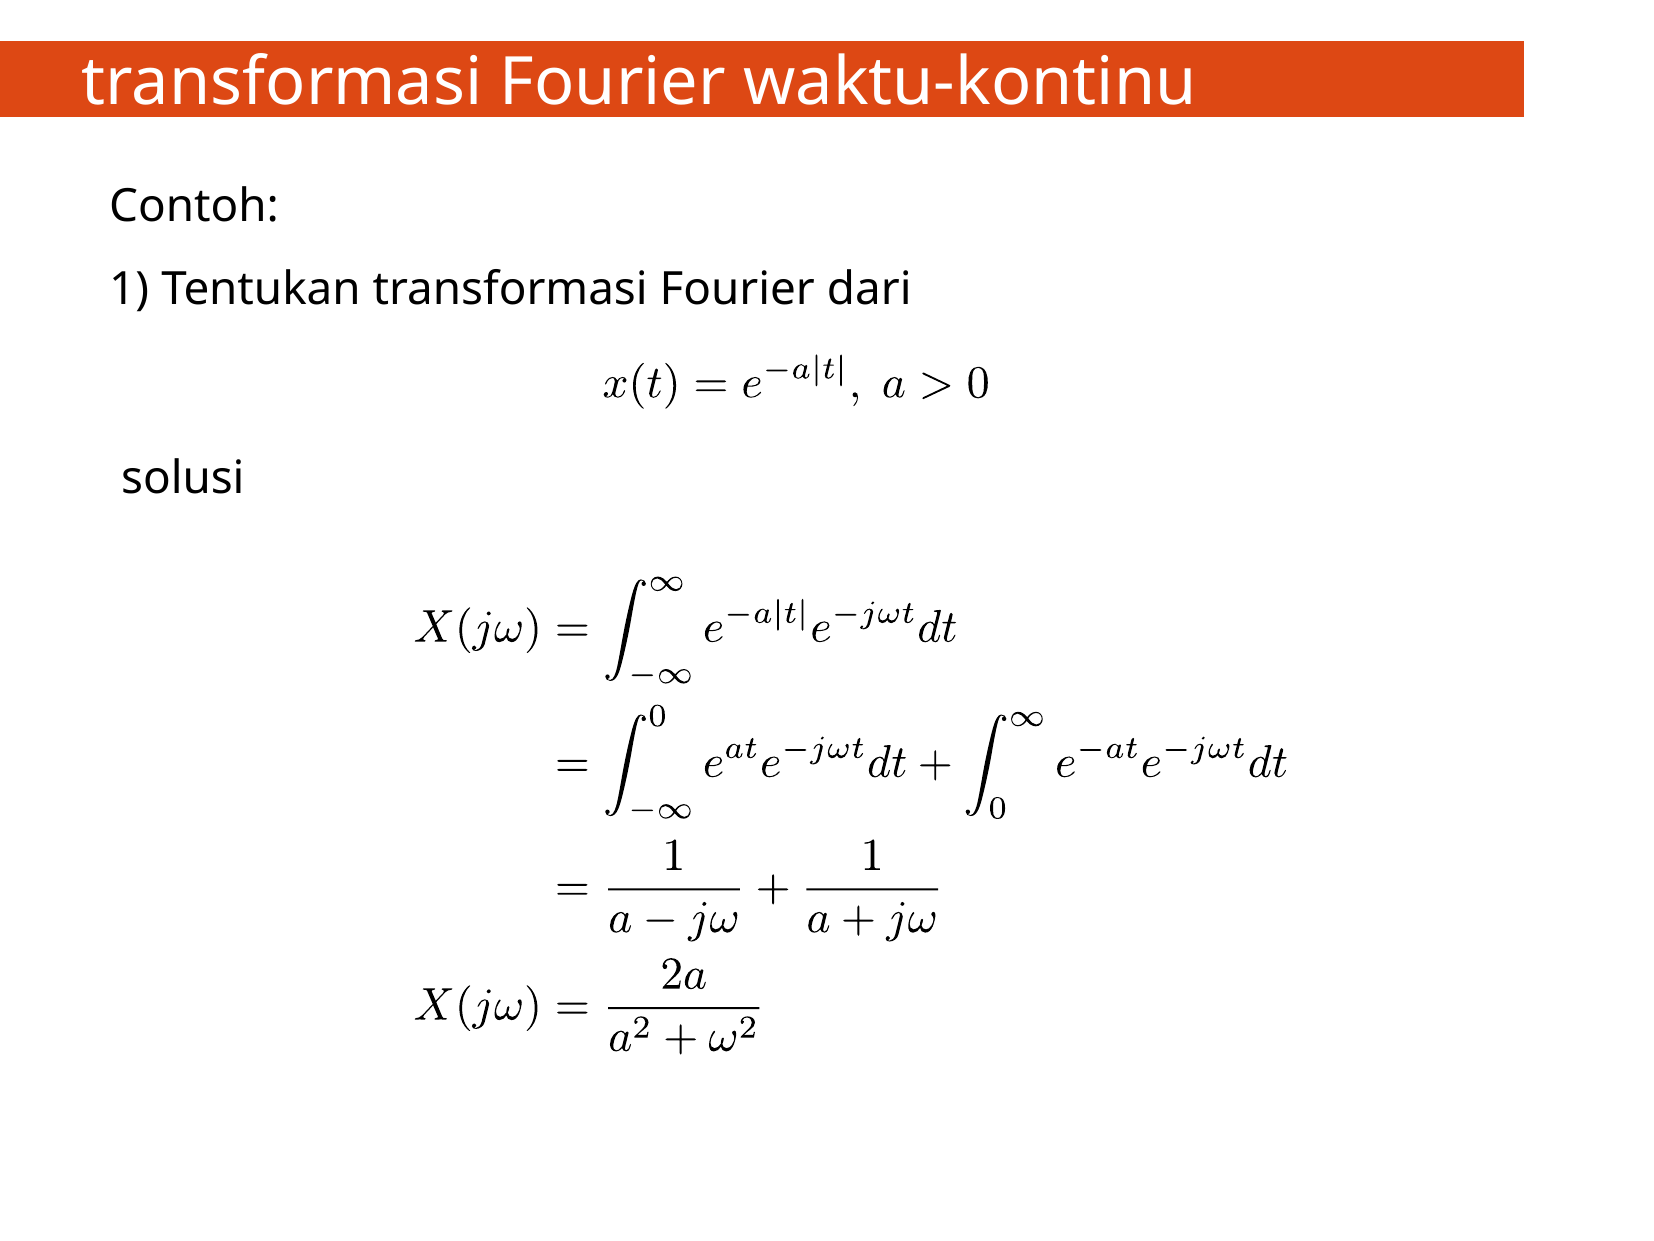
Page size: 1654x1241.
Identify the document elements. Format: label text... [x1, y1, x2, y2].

text_box transformasi Fourier waktu-kontinu [81, 41, 1440, 117]
text_box [0, 41, 81, 117]
text_box Tentukan transformasi Fourier dari [94, 248, 878, 315]
text_box [602, 354, 990, 409]
text_box Contoh: [94, 165, 257, 232]
text_box [413, 576, 1289, 1055]
text_box solusi [106, 437, 233, 504]
text_box [1440, 41, 1524, 117]
